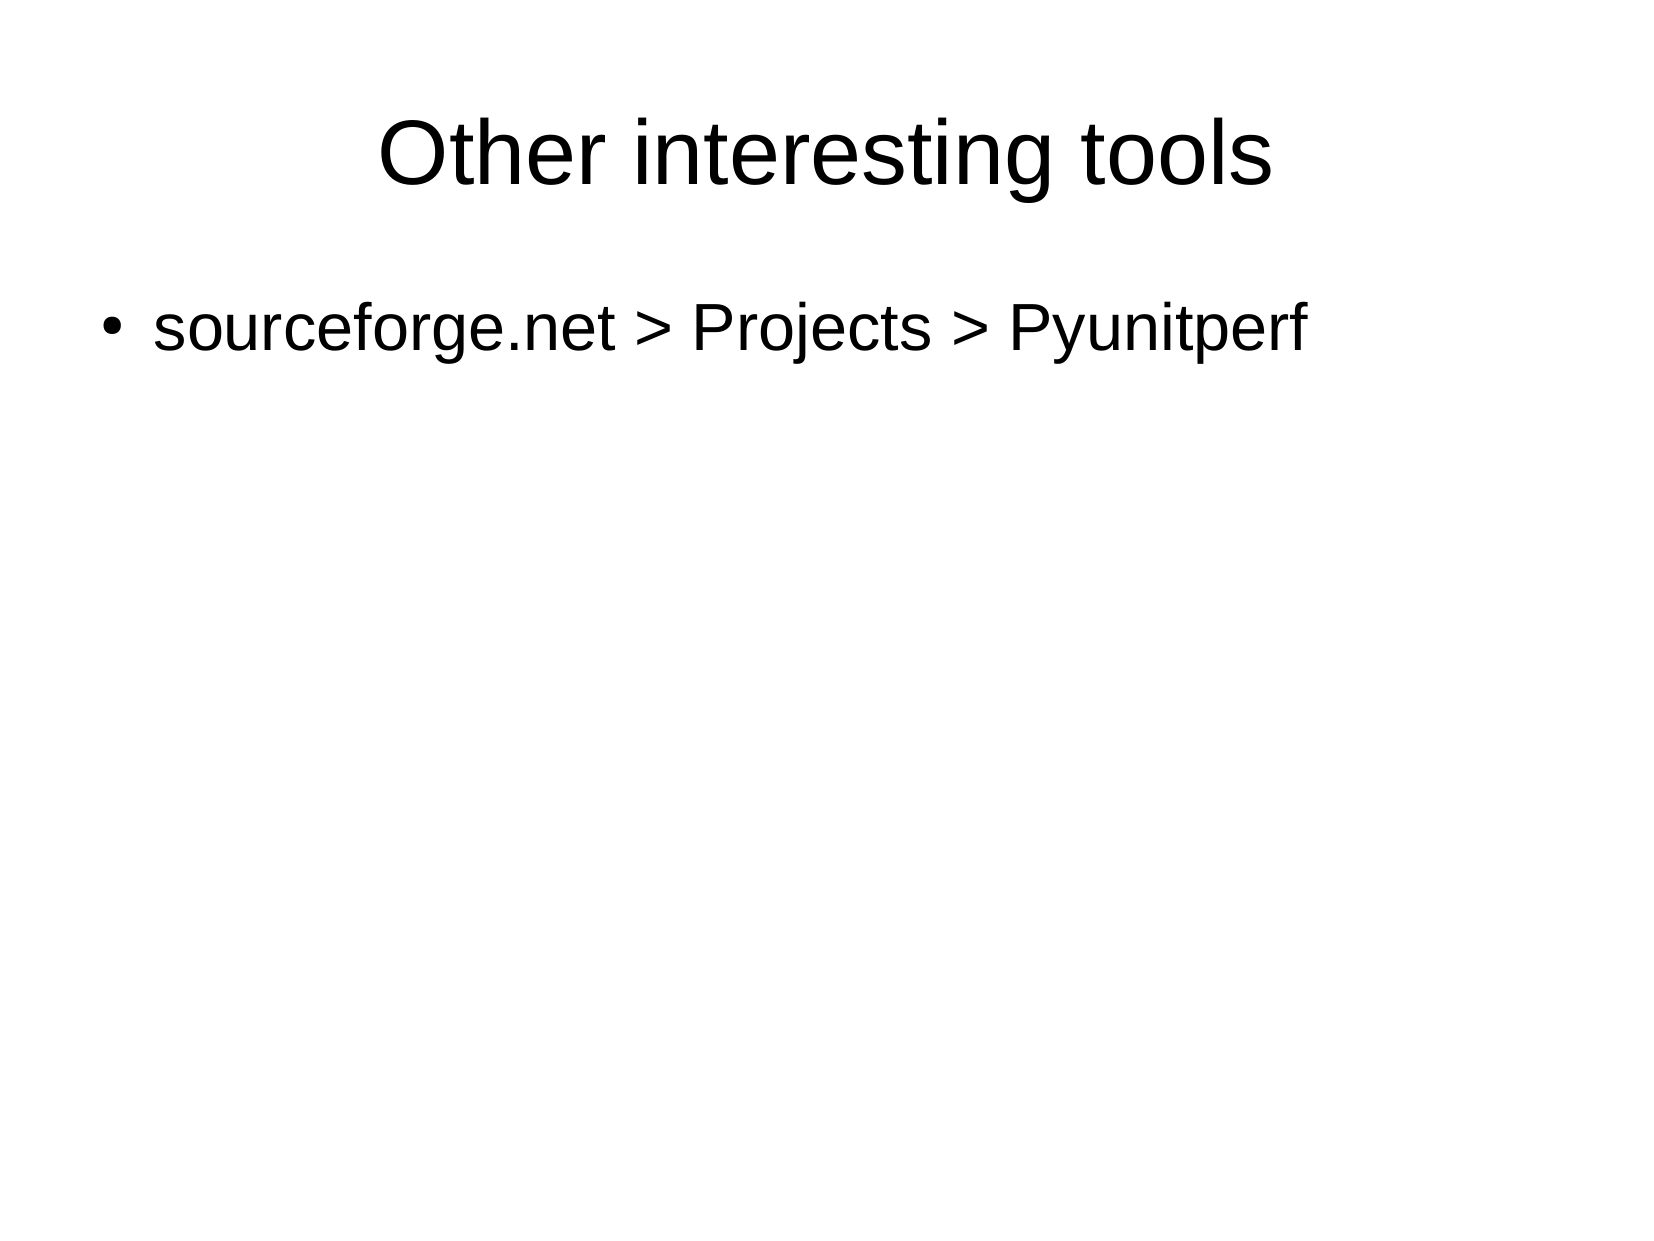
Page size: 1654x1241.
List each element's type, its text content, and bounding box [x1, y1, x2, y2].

list sourceforge.net > Projects > Pyunitperf [82, 290, 1571, 1109]
title Other interesting tools [82, 49, 1571, 257]
